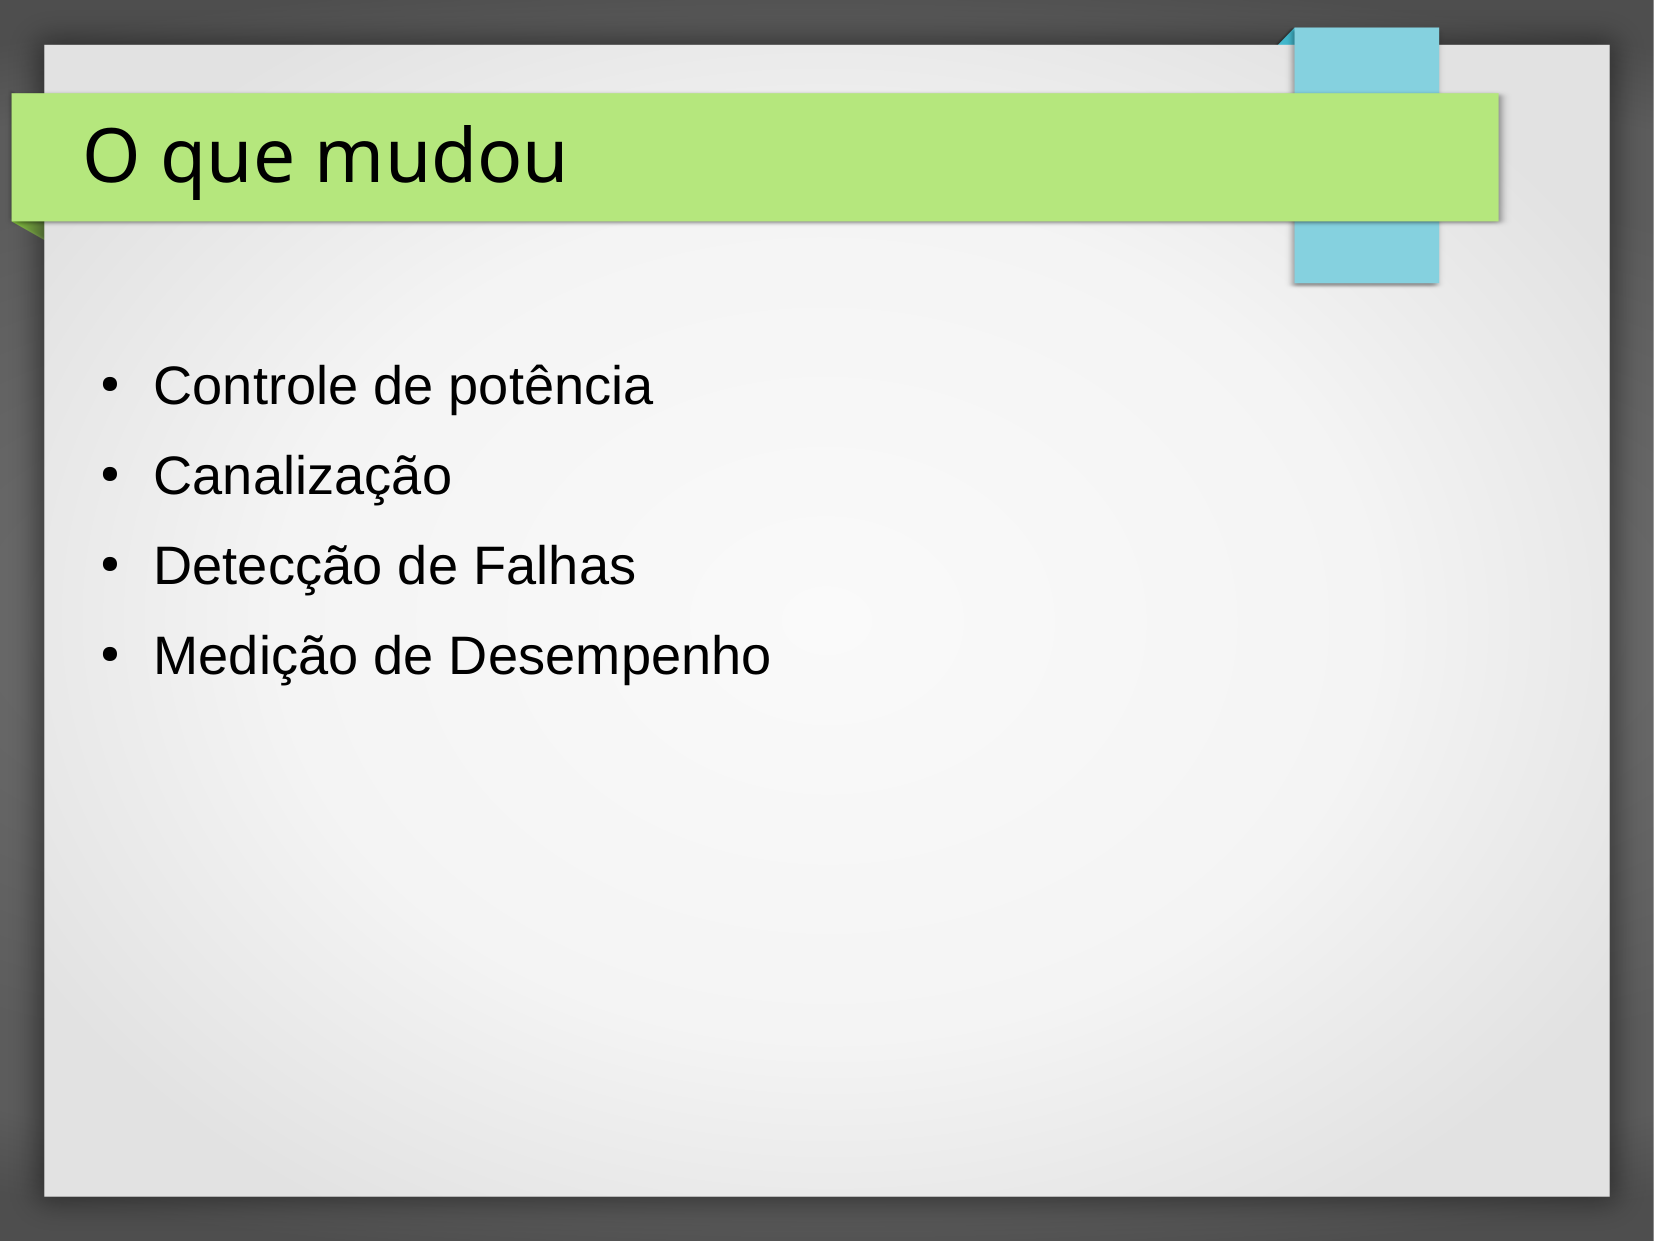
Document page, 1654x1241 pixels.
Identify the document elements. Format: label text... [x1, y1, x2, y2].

picture [0, 0, 1654, 1241]
list Controle de potência Canalização Detecção de Falhas Medição de Desempenho [82, 355, 1571, 1075]
title O que mudou [82, 94, 1264, 213]
